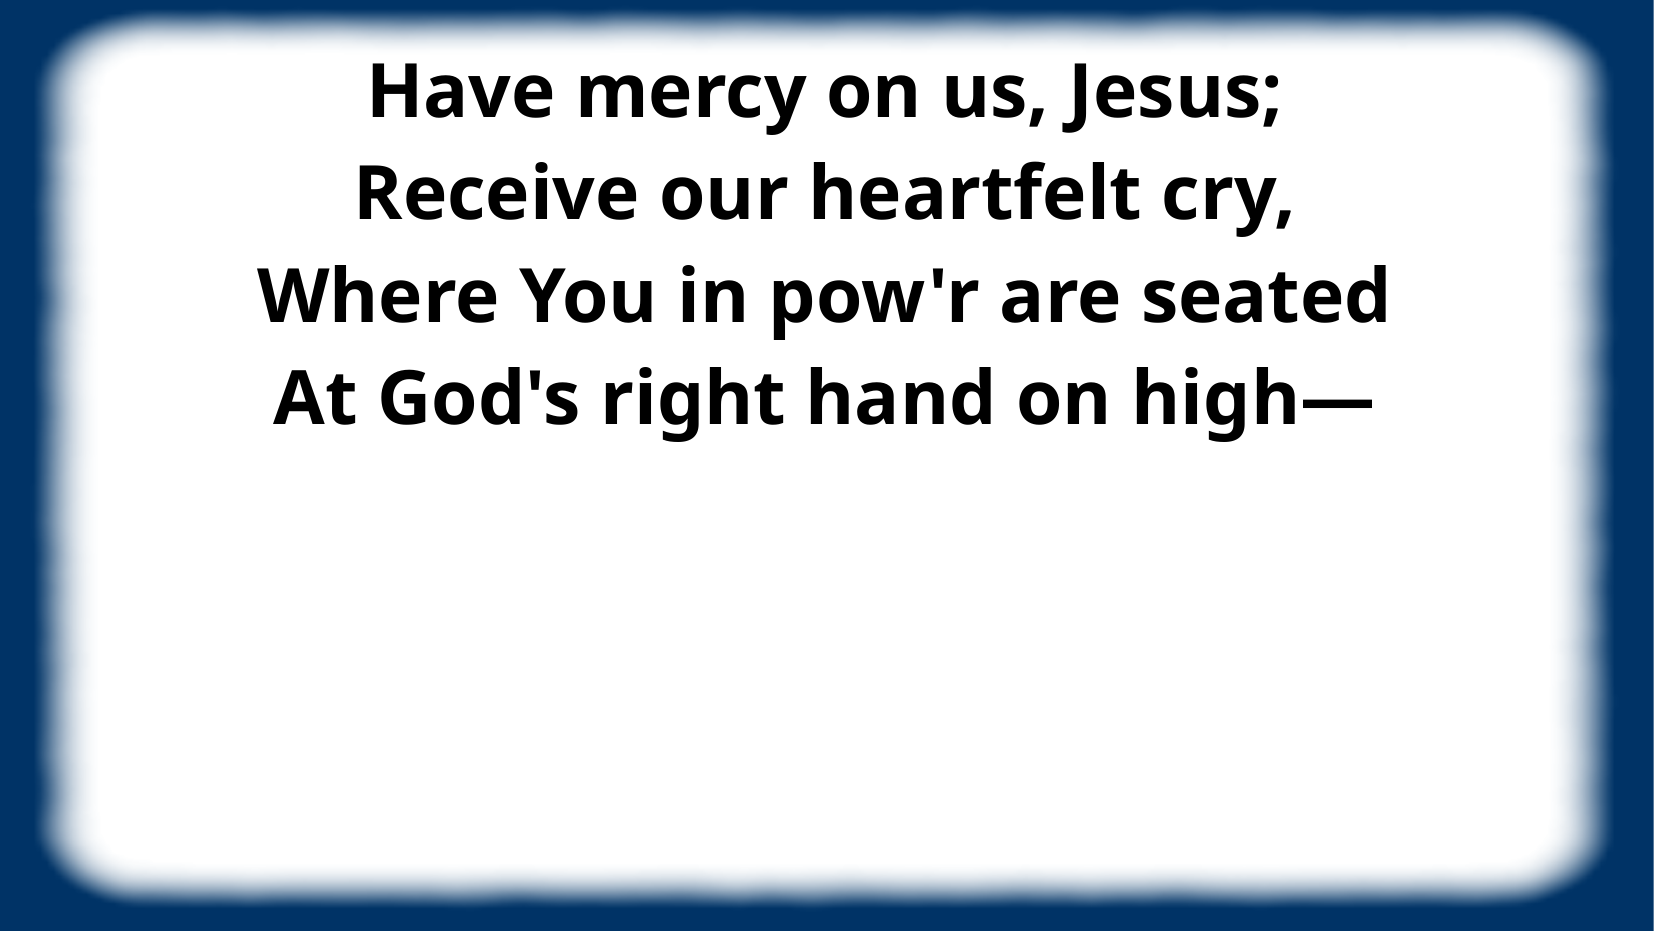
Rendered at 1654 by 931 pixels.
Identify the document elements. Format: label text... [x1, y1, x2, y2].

text_box Have mercy on us, Jesus; Receive our heartfelt cry, Where You in pow'r are seated At God's right hand on high— [105, 30, 1546, 445]
picture [0, 0, 1654, 931]
